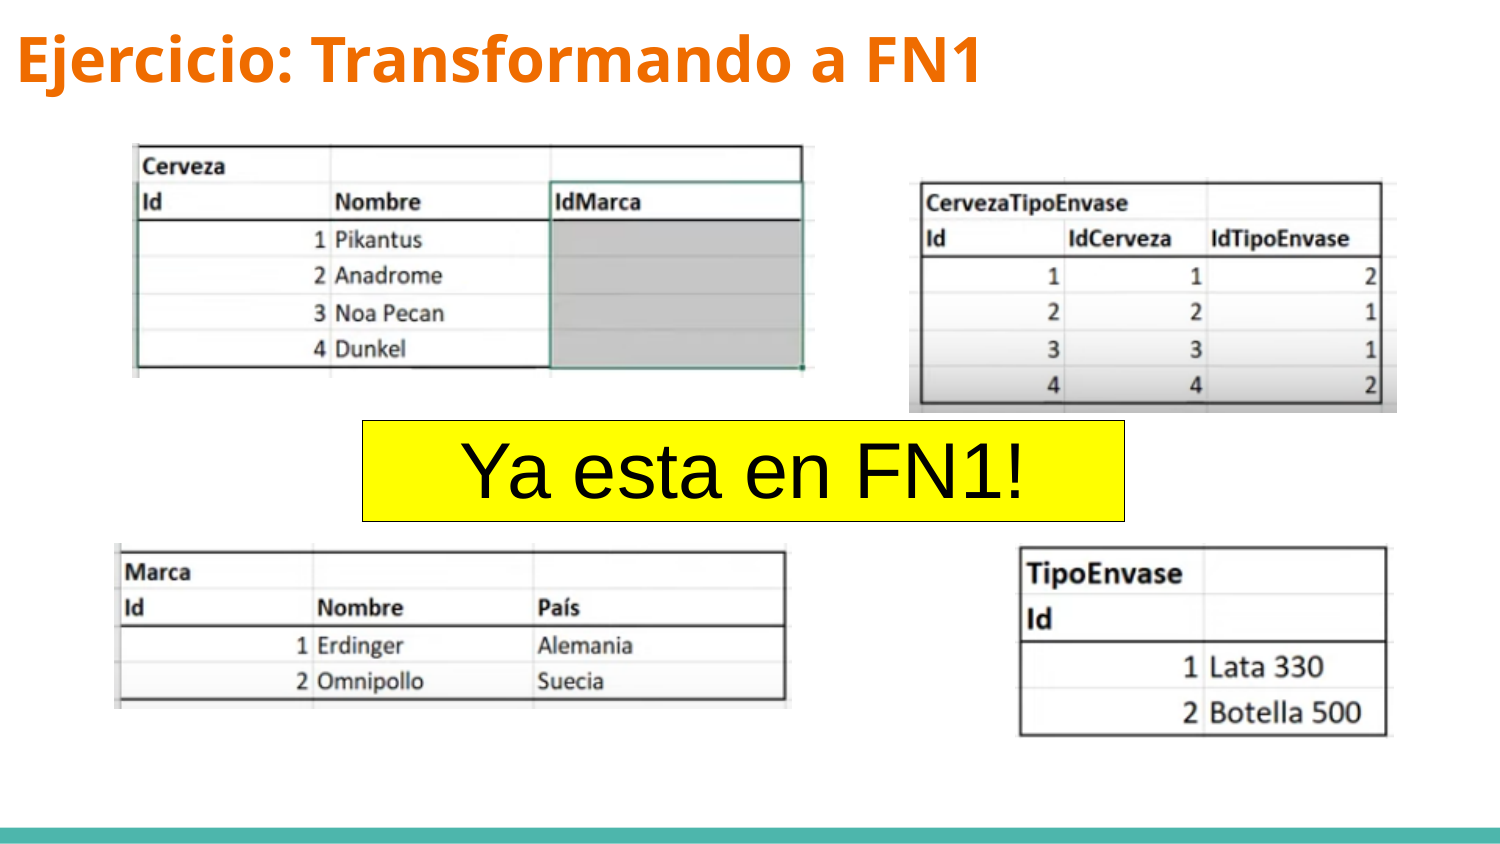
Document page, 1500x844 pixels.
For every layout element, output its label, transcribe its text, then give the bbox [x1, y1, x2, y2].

title Ejercicio: Transformando a FN1 [0, 0, 1398, 116]
picture [1015, 543, 1394, 739]
picture [132, 143, 815, 378]
picture [114, 543, 792, 709]
table_header Ya esta en FN1! [363, 421, 1124, 521]
picture [909, 177, 1397, 414]
